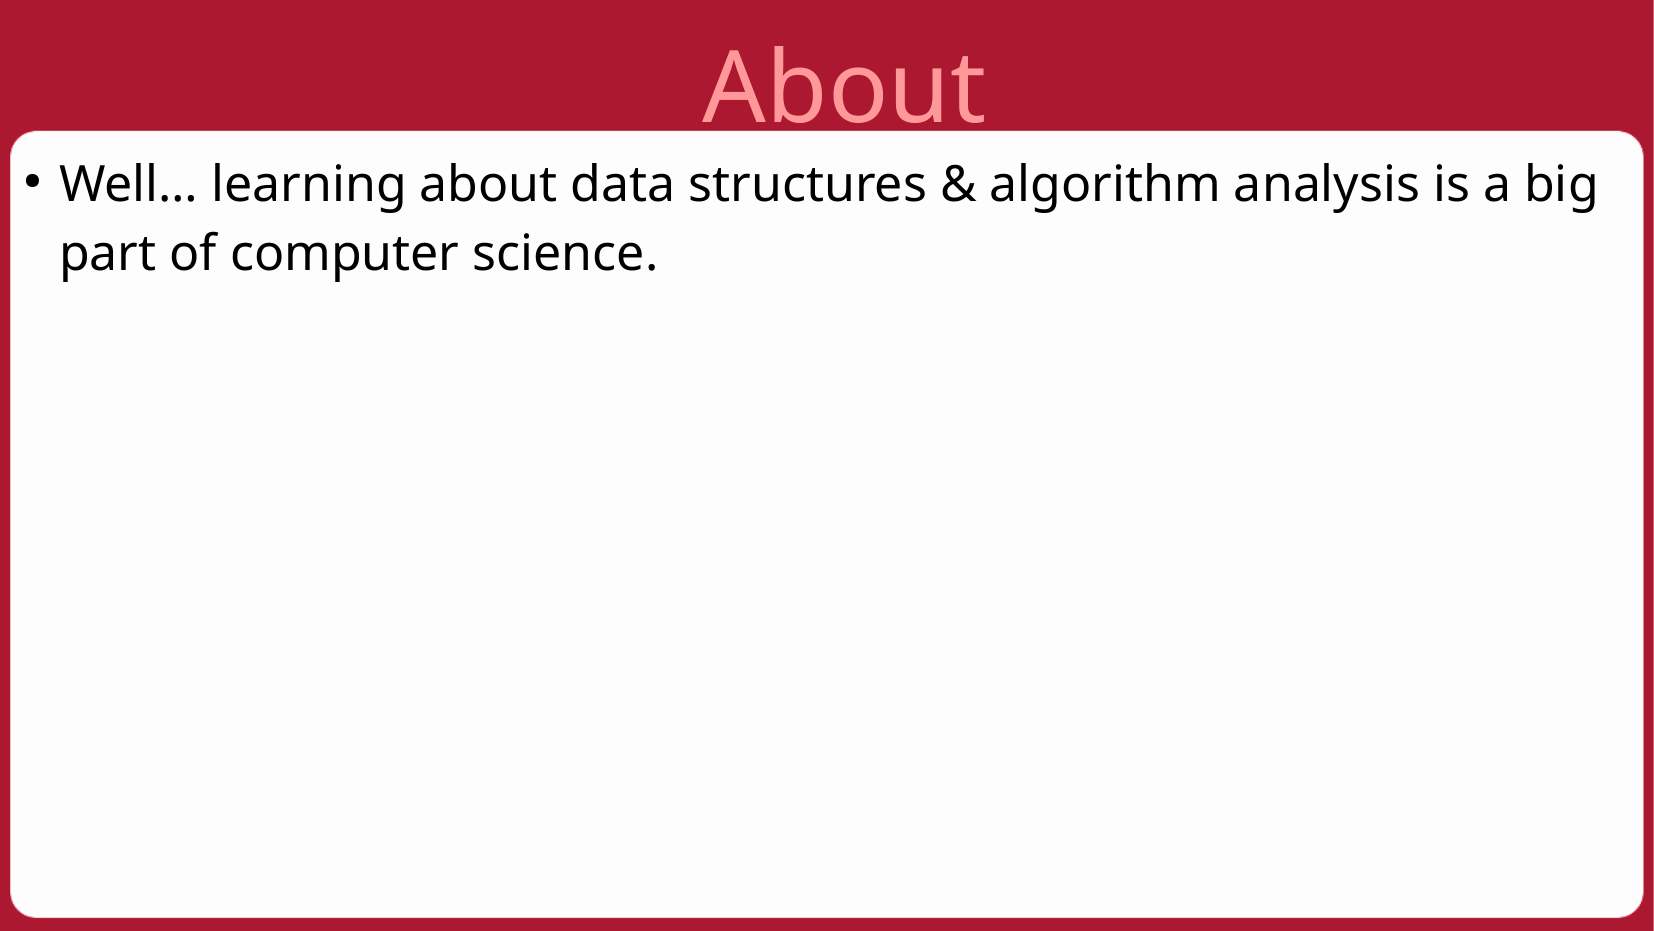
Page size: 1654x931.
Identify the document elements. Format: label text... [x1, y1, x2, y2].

picture [0, 0, 1654, 931]
text_box Well… learning about data structures & algorithm analysis is a big part of computer science. [23, 148, 1608, 849]
title About [193, 19, 1496, 148]
